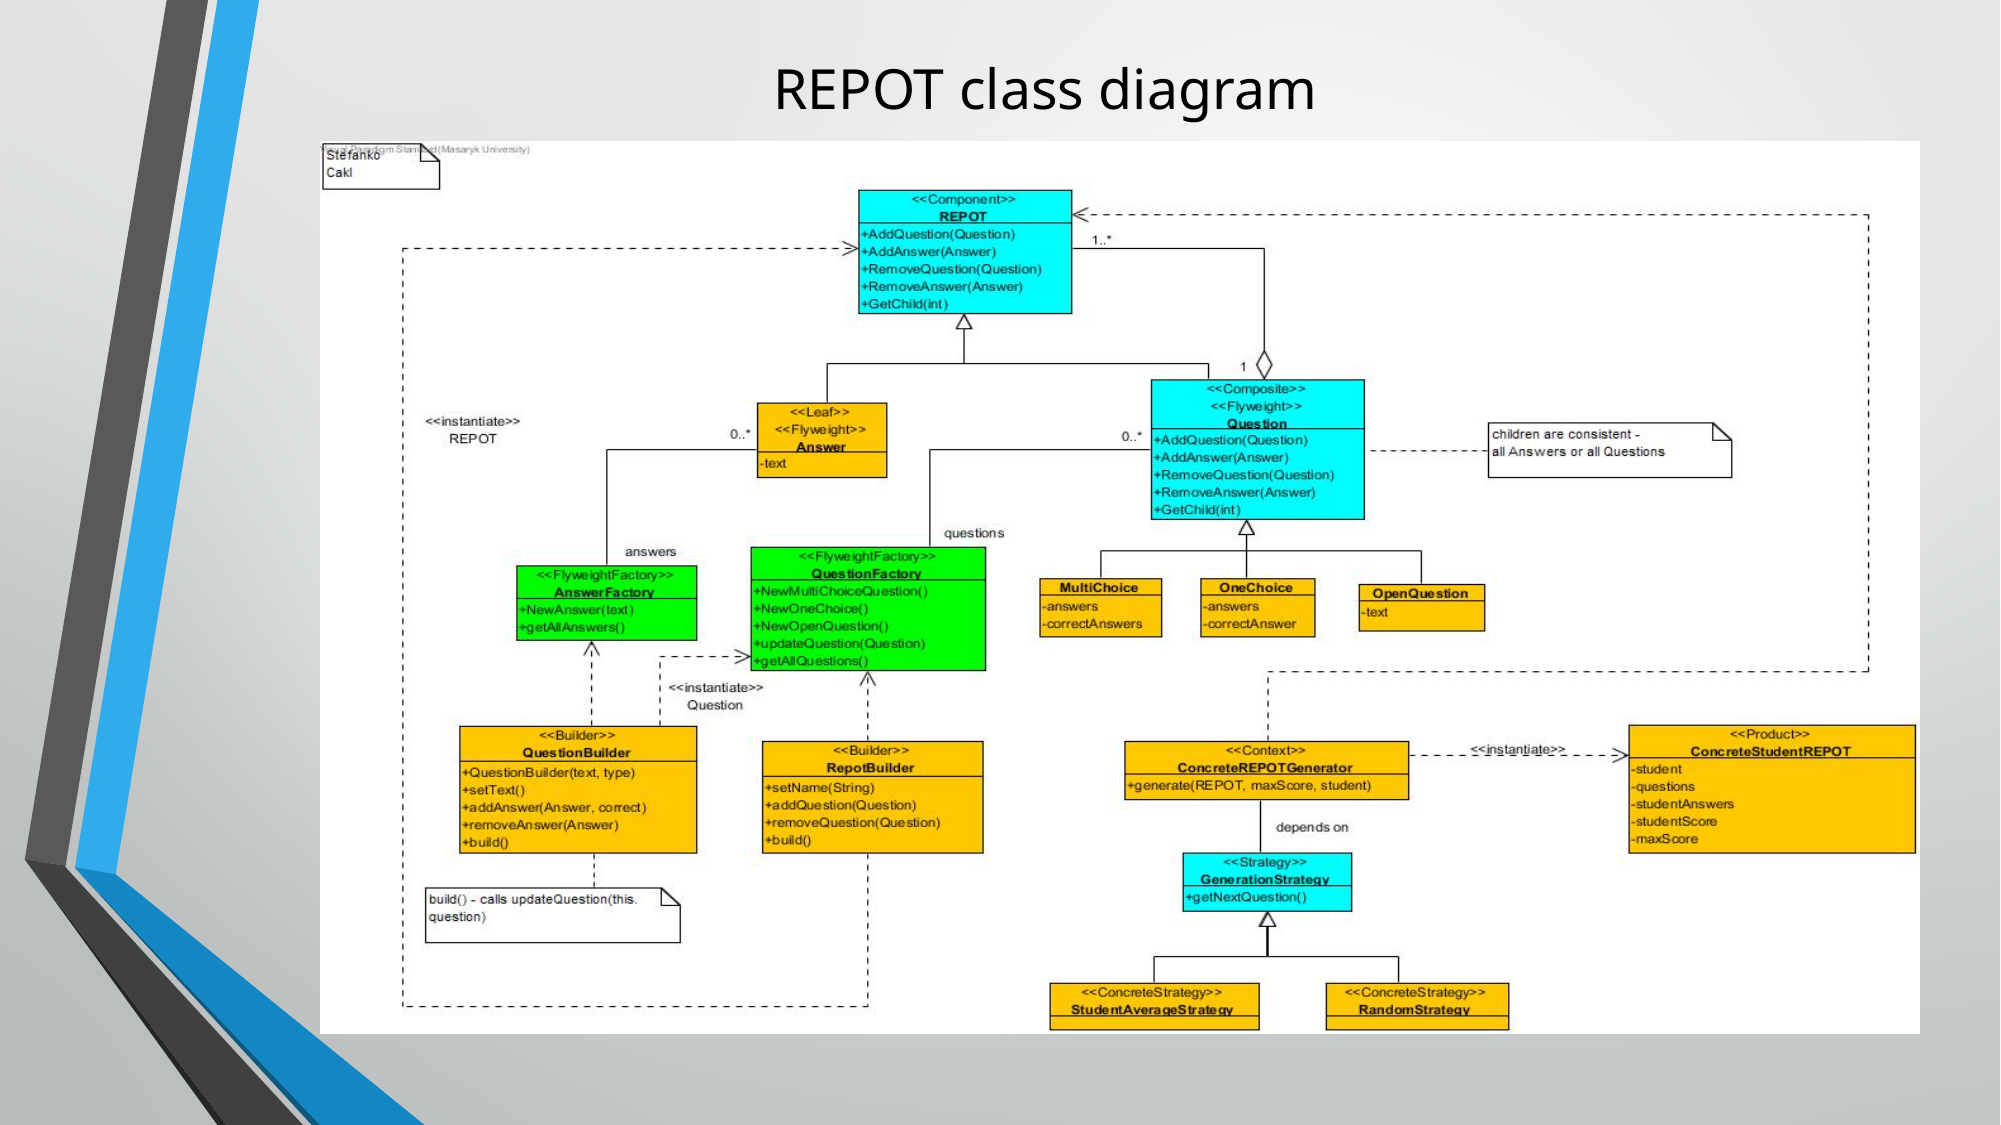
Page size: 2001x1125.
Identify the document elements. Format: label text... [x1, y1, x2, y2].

title REPOT class diagram [602, 46, 1489, 128]
picture [320, 141, 1920, 1034]
